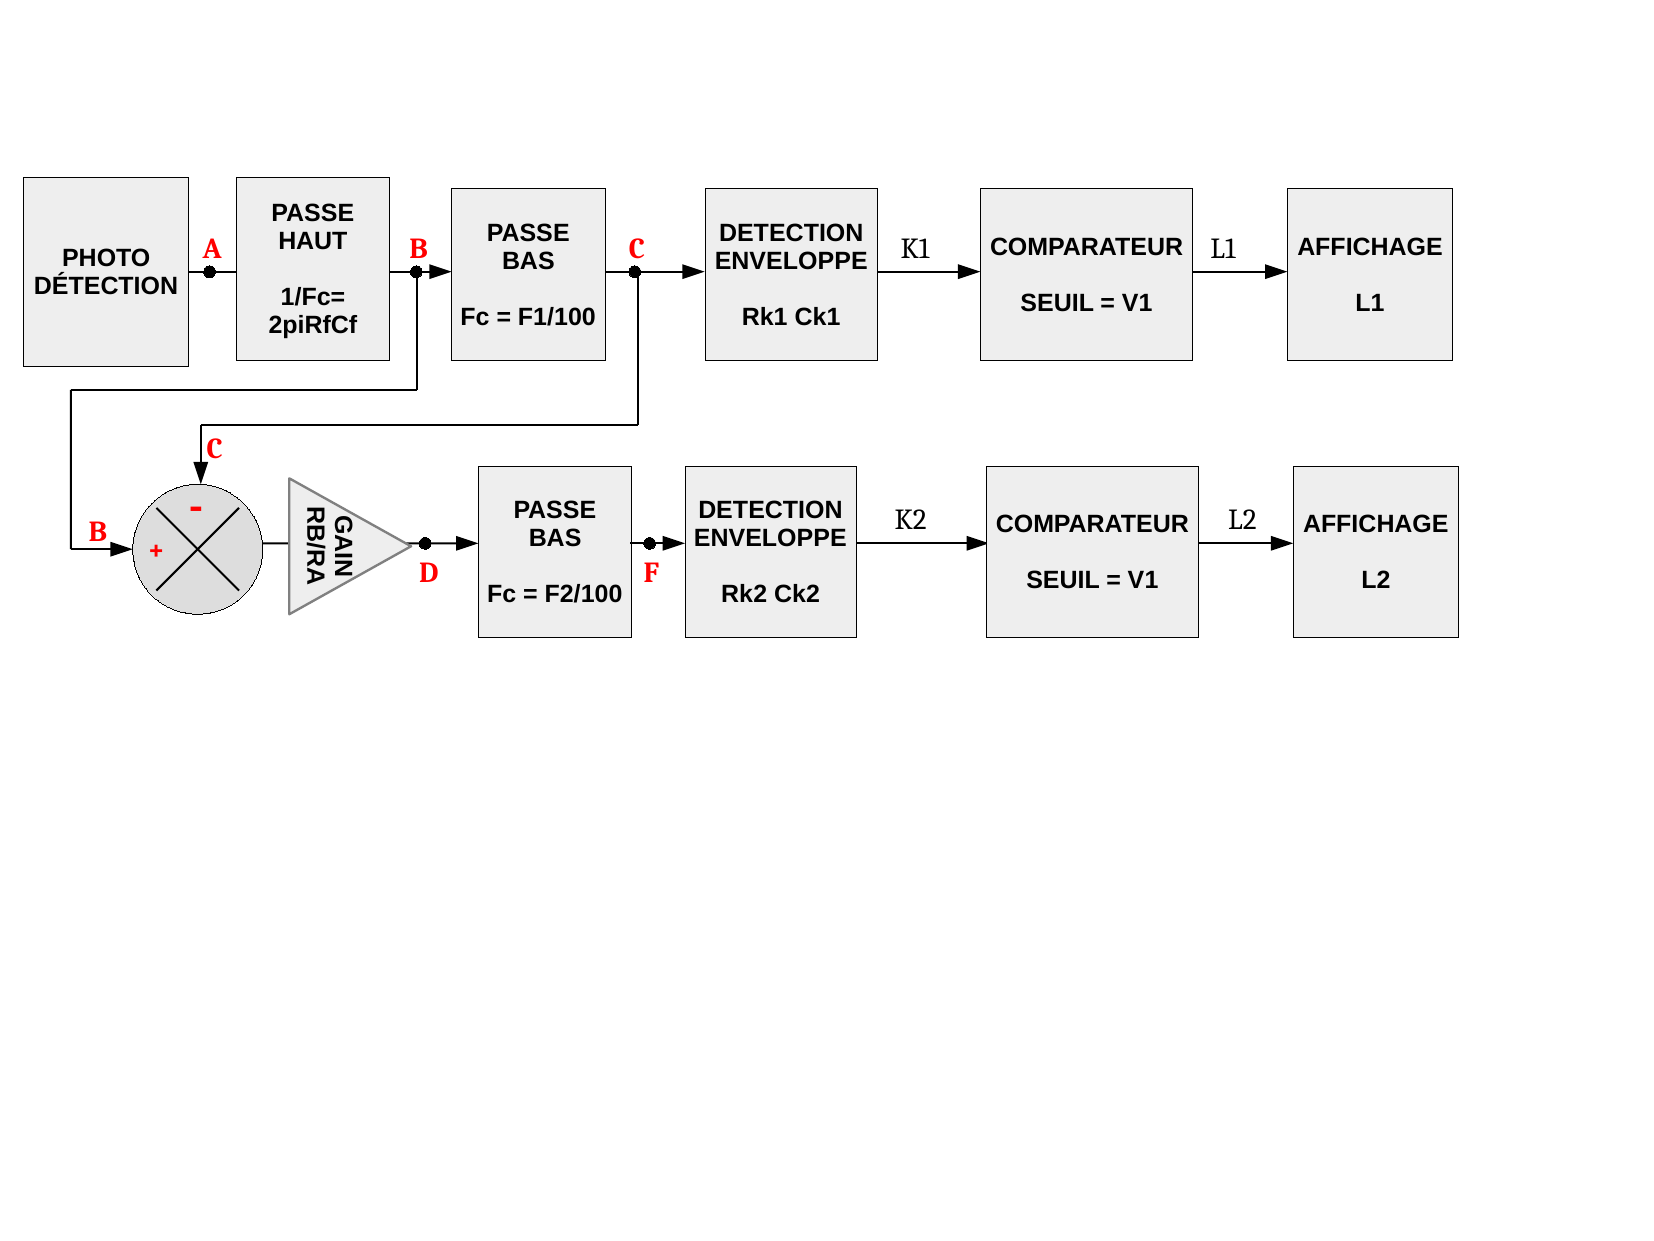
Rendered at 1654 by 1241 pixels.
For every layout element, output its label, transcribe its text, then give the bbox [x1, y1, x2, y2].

text_box COMPARATEUR SEUIL = V1 [980, 188, 1193, 361]
text_box AFFICHAGE L2 [1293, 466, 1459, 638]
text_box - [174, 472, 266, 544]
text_box [643, 537, 656, 550]
text_box L2 [1213, 496, 1306, 568]
text_box + [132, 525, 225, 597]
text_box K1 [885, 224, 978, 296]
text_box GAIN RB/RA [289, 478, 412, 615]
text_box B [73, 507, 166, 579]
text_box DETECTION ENVELOPPE Rk2 Ck2 [685, 466, 857, 638]
text_box D [404, 549, 478, 621]
text_box PASSE BAS Fc = F2/100 [478, 466, 632, 638]
text_box PHOTO DÉTECTION [23, 177, 189, 367]
text_box [153, 544, 263, 615]
text_box PASSE BAS Fc = F1/100 [451, 188, 606, 361]
text_box A [189, 224, 236, 296]
text_box [419, 537, 432, 550]
text_box COMPARATEUR SEUIL = V1 [986, 466, 1199, 638]
text_box [148, 488, 174, 523]
text_box F [628, 549, 721, 621]
text_box B [394, 224, 487, 296]
text_box C [191, 425, 284, 497]
text_box PASSE HAUT 1/Fc= 2piRfCf [236, 177, 390, 361]
text_box L1 [1195, 224, 1288, 355]
text_box DETECTION ENVELOPPE Rk1 Ck1 [705, 188, 878, 361]
text_box K2 [879, 496, 972, 568]
text_box AFFICHAGE L1 [1287, 188, 1453, 361]
text_box C [614, 224, 705, 296]
